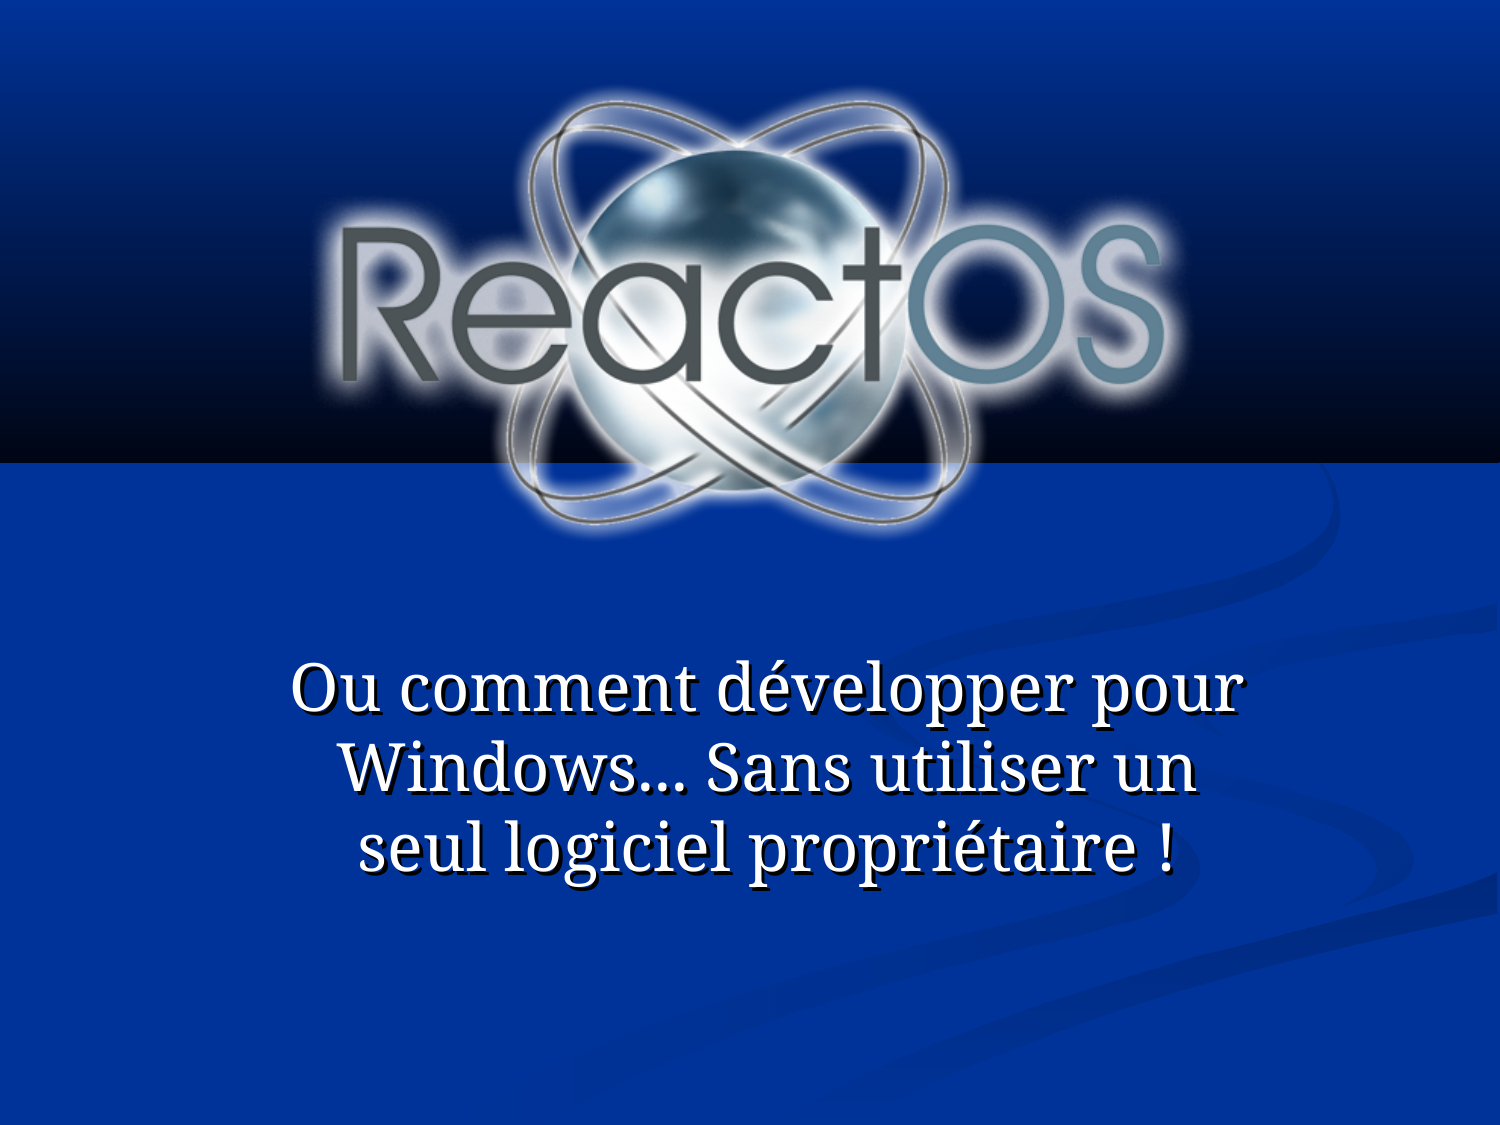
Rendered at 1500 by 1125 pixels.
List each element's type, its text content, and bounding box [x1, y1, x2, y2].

subtitle Ou comment développer pour Windows... Sans utiliser un seul logiciel propriétaire ! [272, 637, 1264, 973]
picture [301, 66, 1210, 568]
